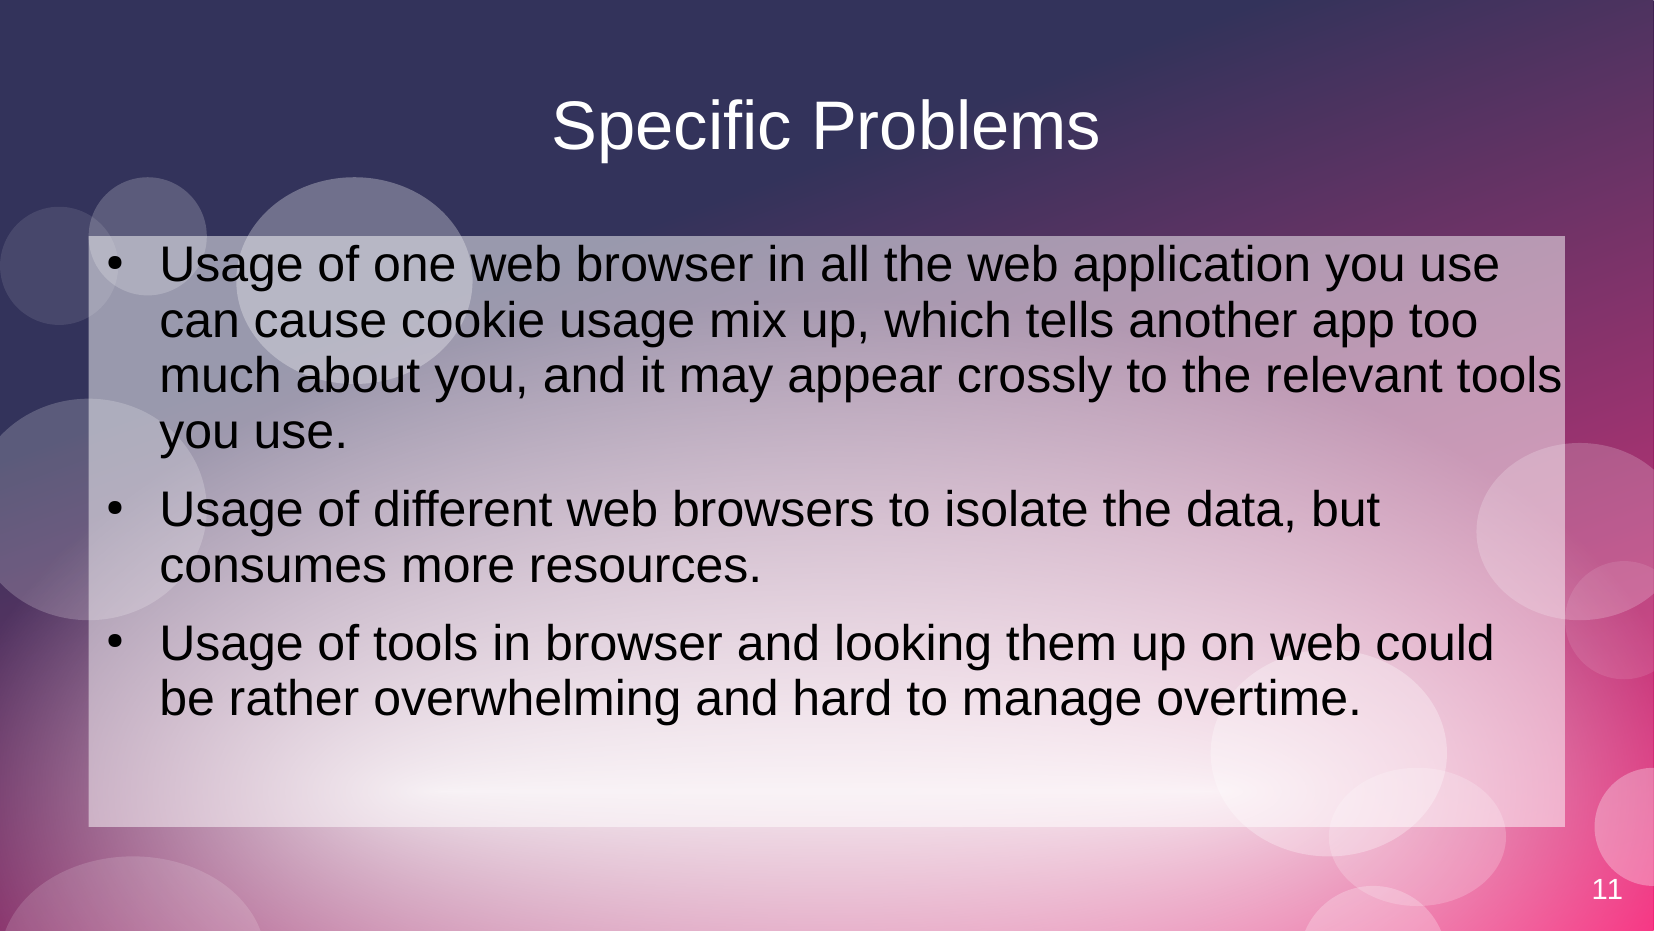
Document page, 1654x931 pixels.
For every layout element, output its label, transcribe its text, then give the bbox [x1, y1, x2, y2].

list Usage of one web browser in all the web application you use can cause cookie usage mix up, which tells another app too much about you, and it may appear crossly to the relevant tools you use. Usage of different web browsers to isolate the data, but consumes more resources. Usage of tools in browser and looking them up on web could be rather overwhelming and hard to manage overtime. [88, 236, 1565, 827]
title Specific Problems [88, 44, 1565, 207]
